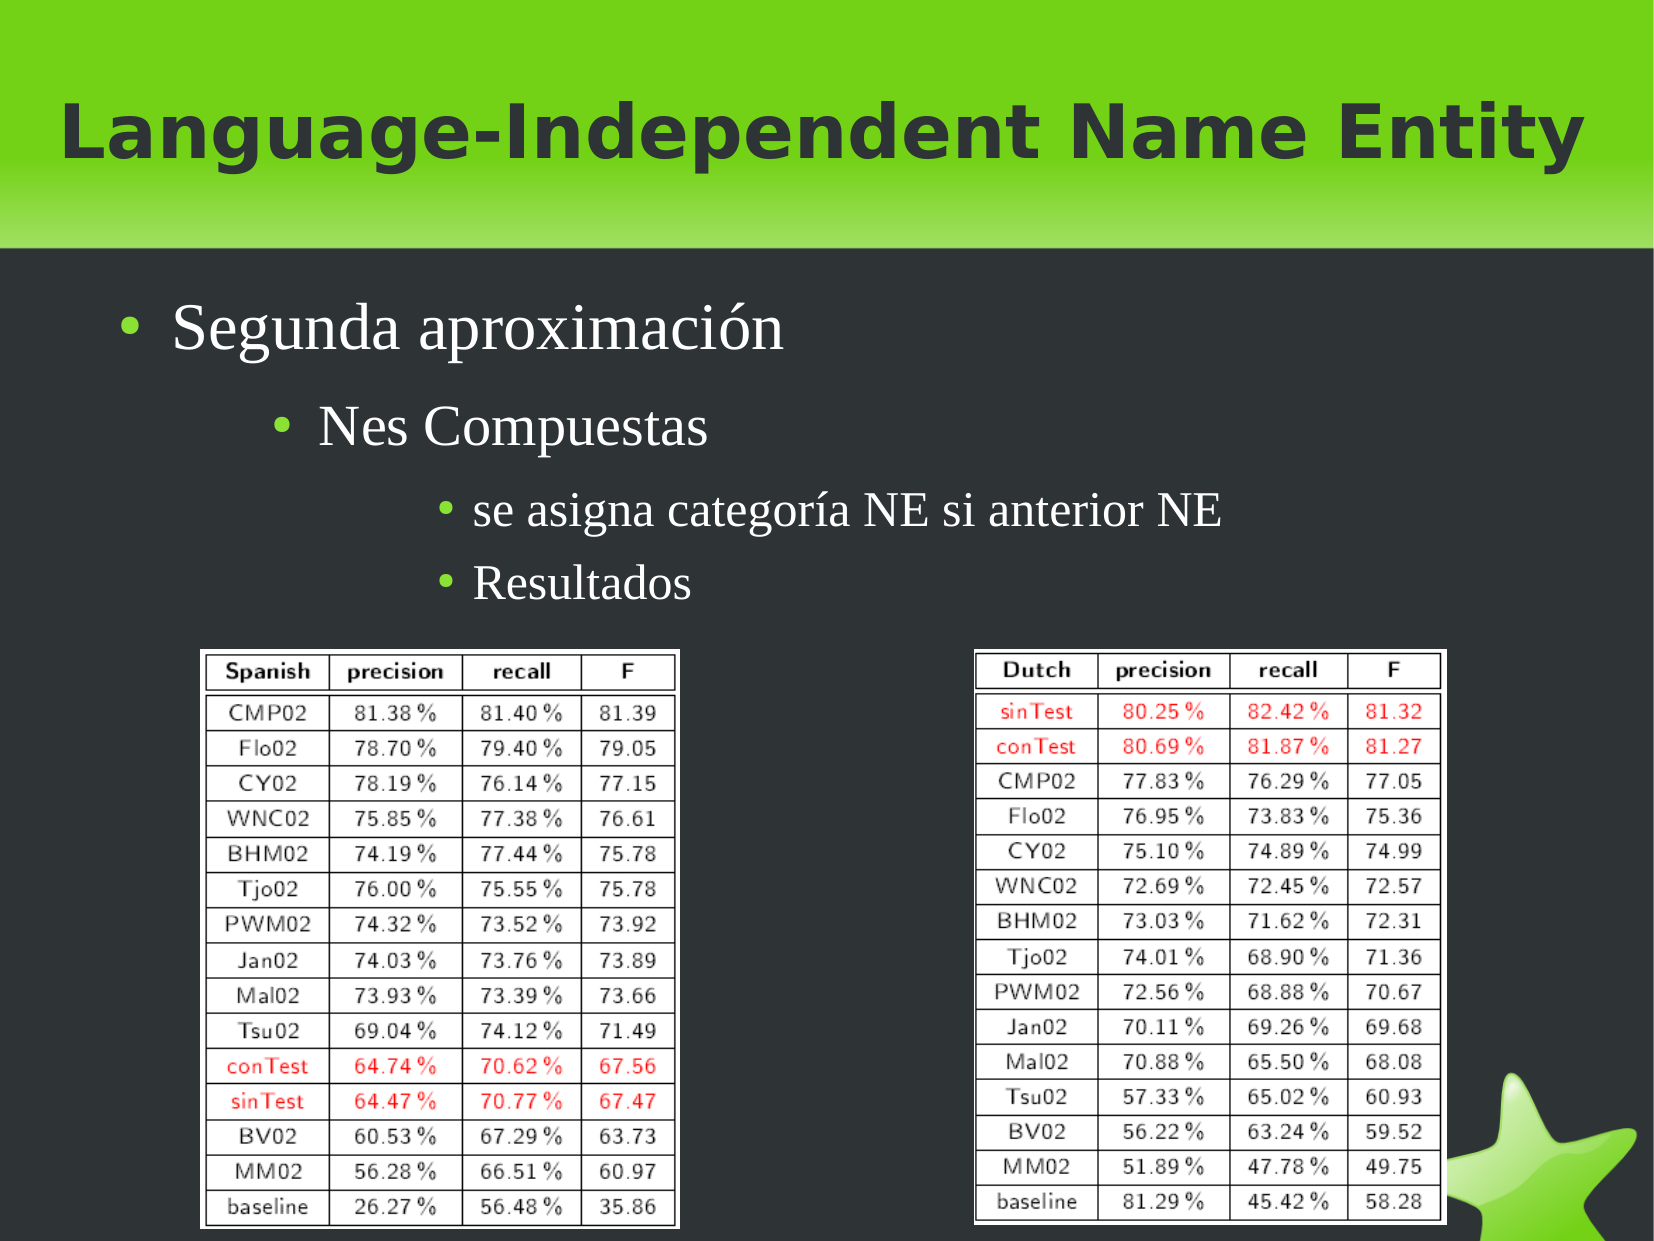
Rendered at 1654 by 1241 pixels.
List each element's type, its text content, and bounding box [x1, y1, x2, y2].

picture [0, 0, 1654, 1241]
title Language-Independent Name Entity [59, 29, 1595, 237]
list Segunda aproximación Nes Compuestas se asigna categoría NE si anterior NE Resultados [82, 290, 1571, 1094]
